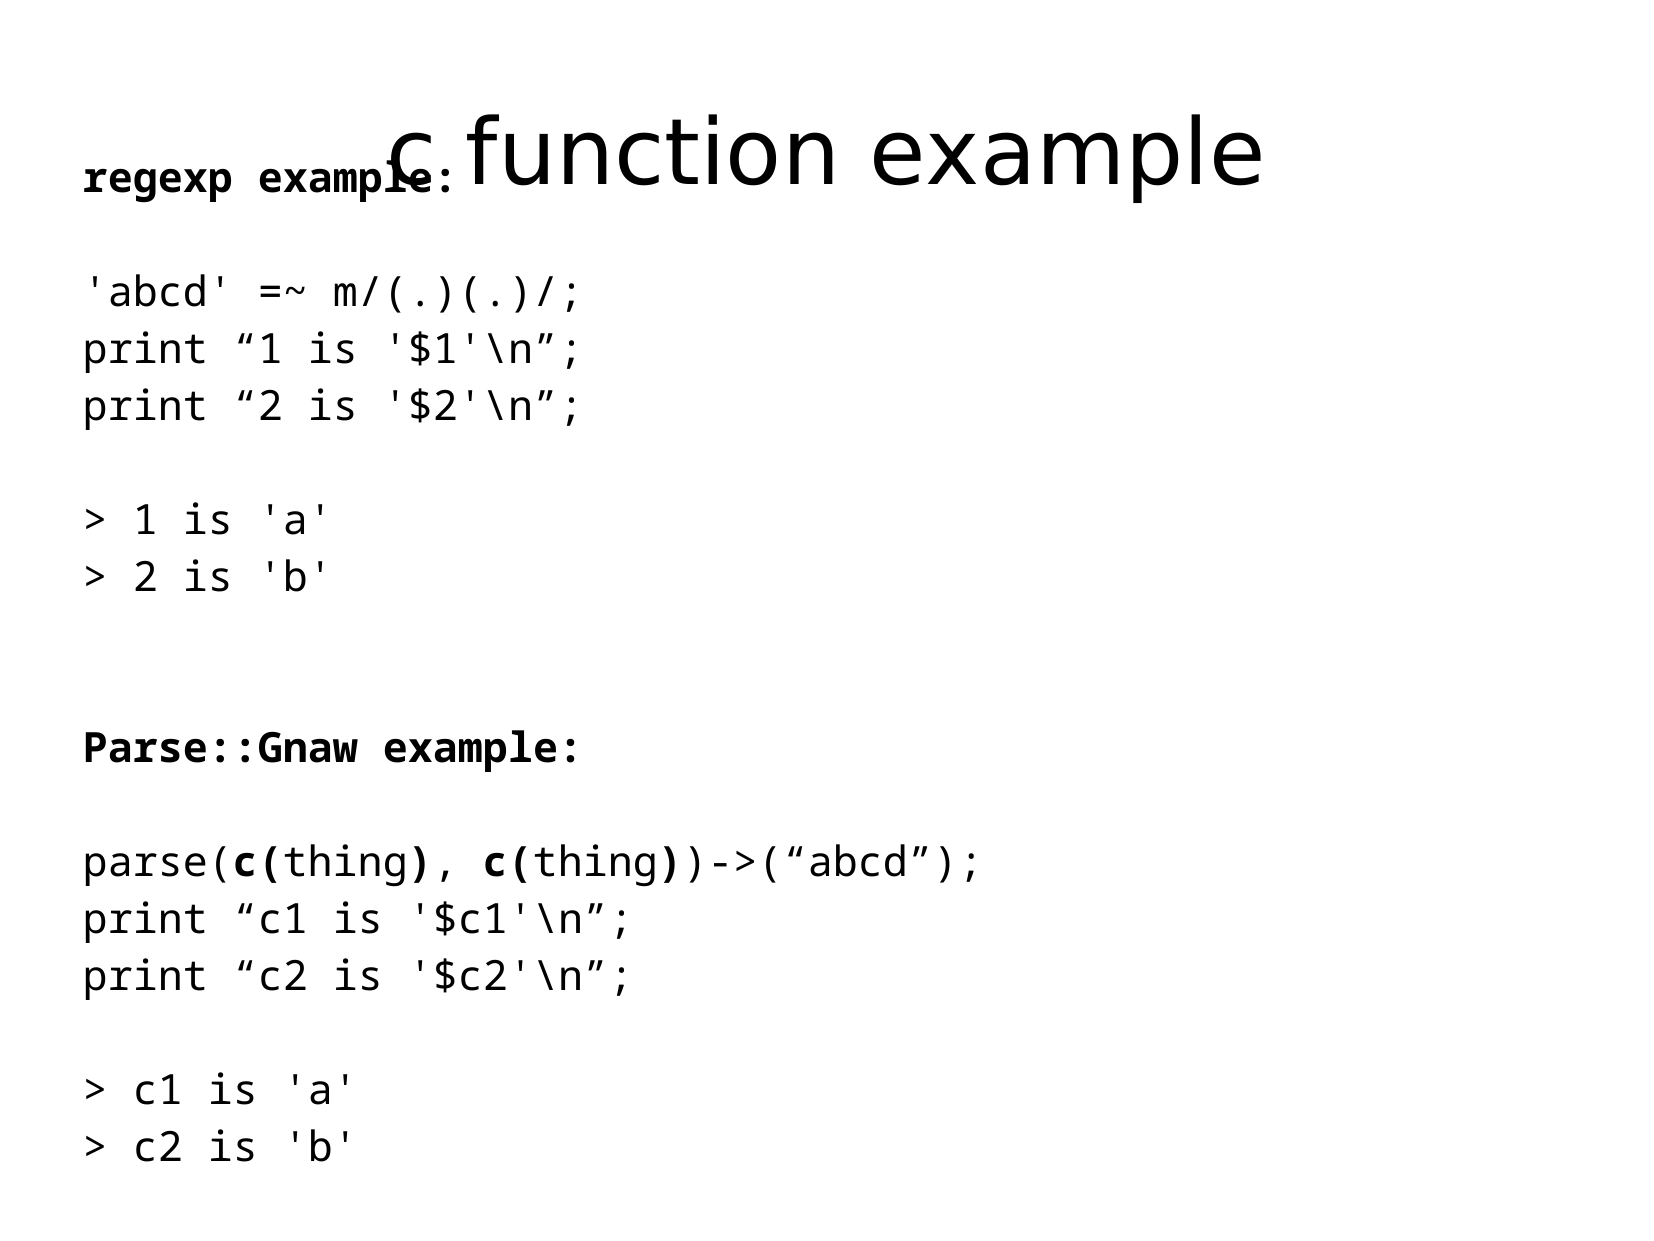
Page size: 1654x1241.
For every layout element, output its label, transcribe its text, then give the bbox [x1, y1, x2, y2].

subtitle regexp example: 'abcd' =~ m/(.)(.)/; print “1 is '$1'\n”; print “2 is '$2'\n”; > 1 is 'a' > 2 is 'b' Parse::Gnaw example: parse(c(thing), c(thing))->(“abcd”); print “c1 is '$c1'\n”; print “c2 is '$c2'\n”; > c1 is 'a' > c2 is 'b' [82, 221, 1571, 1178]
title c function example [82, 49, 1571, 221]
